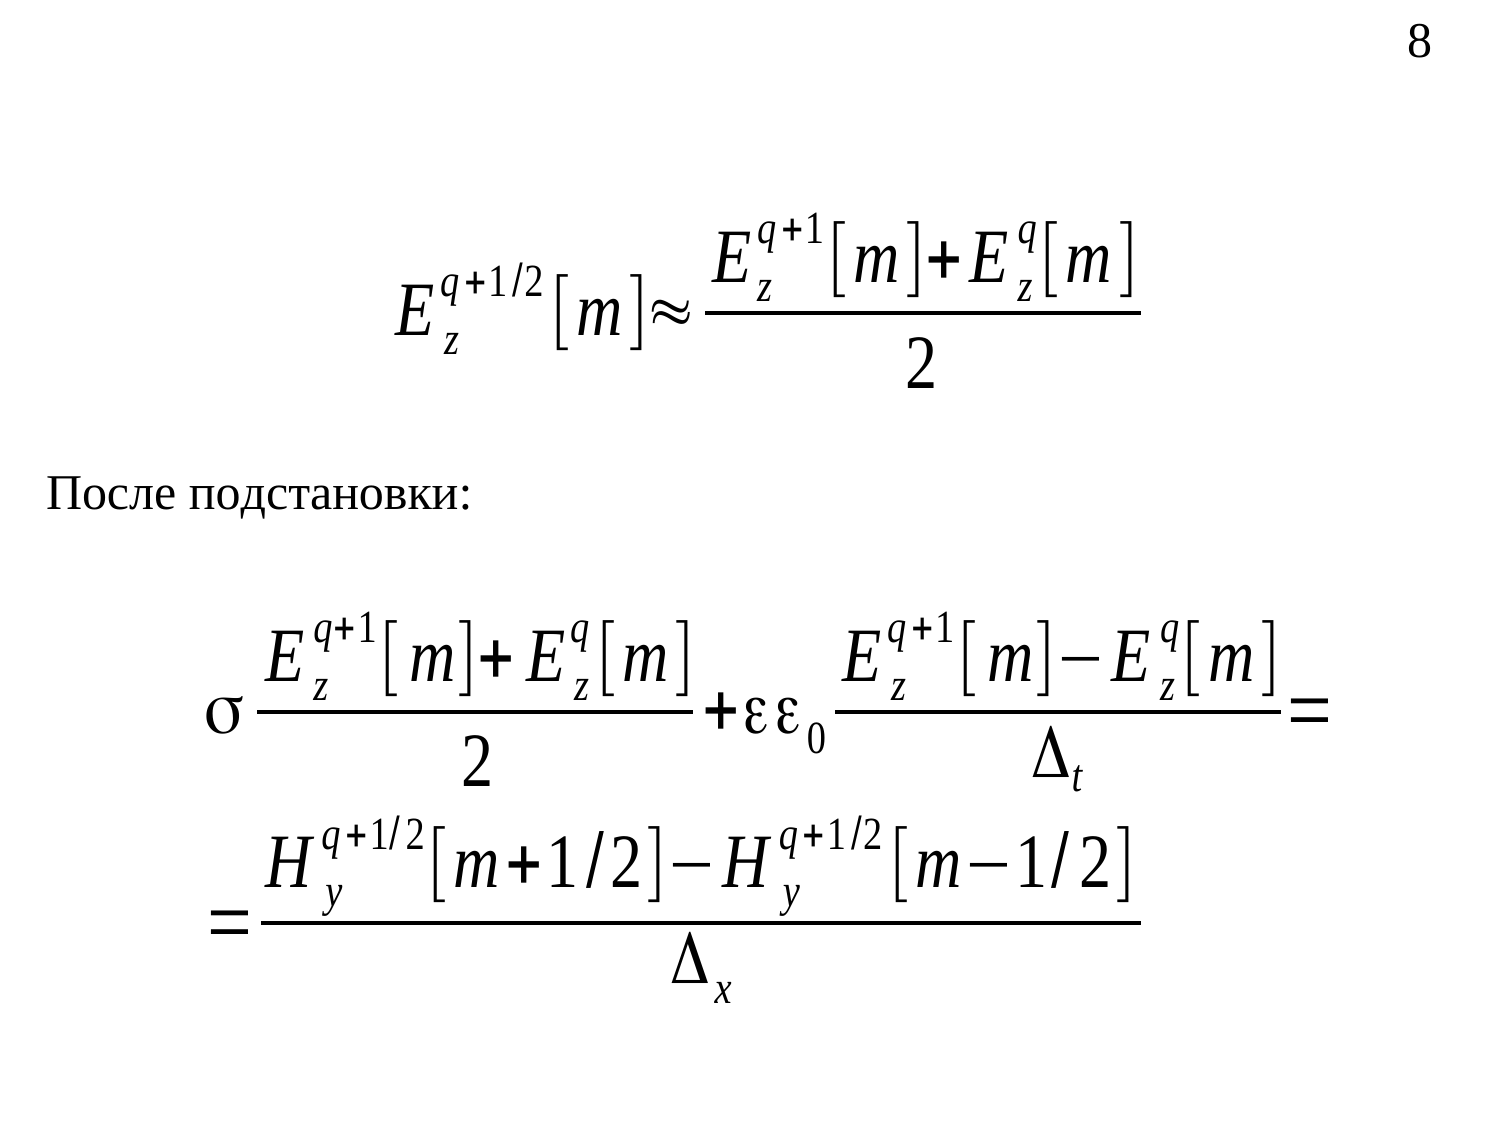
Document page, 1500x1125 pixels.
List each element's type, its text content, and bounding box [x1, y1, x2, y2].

chart [188, 599, 1354, 1014]
text_box После подстановки: [31, 452, 504, 541]
chart [375, 200, 1158, 408]
